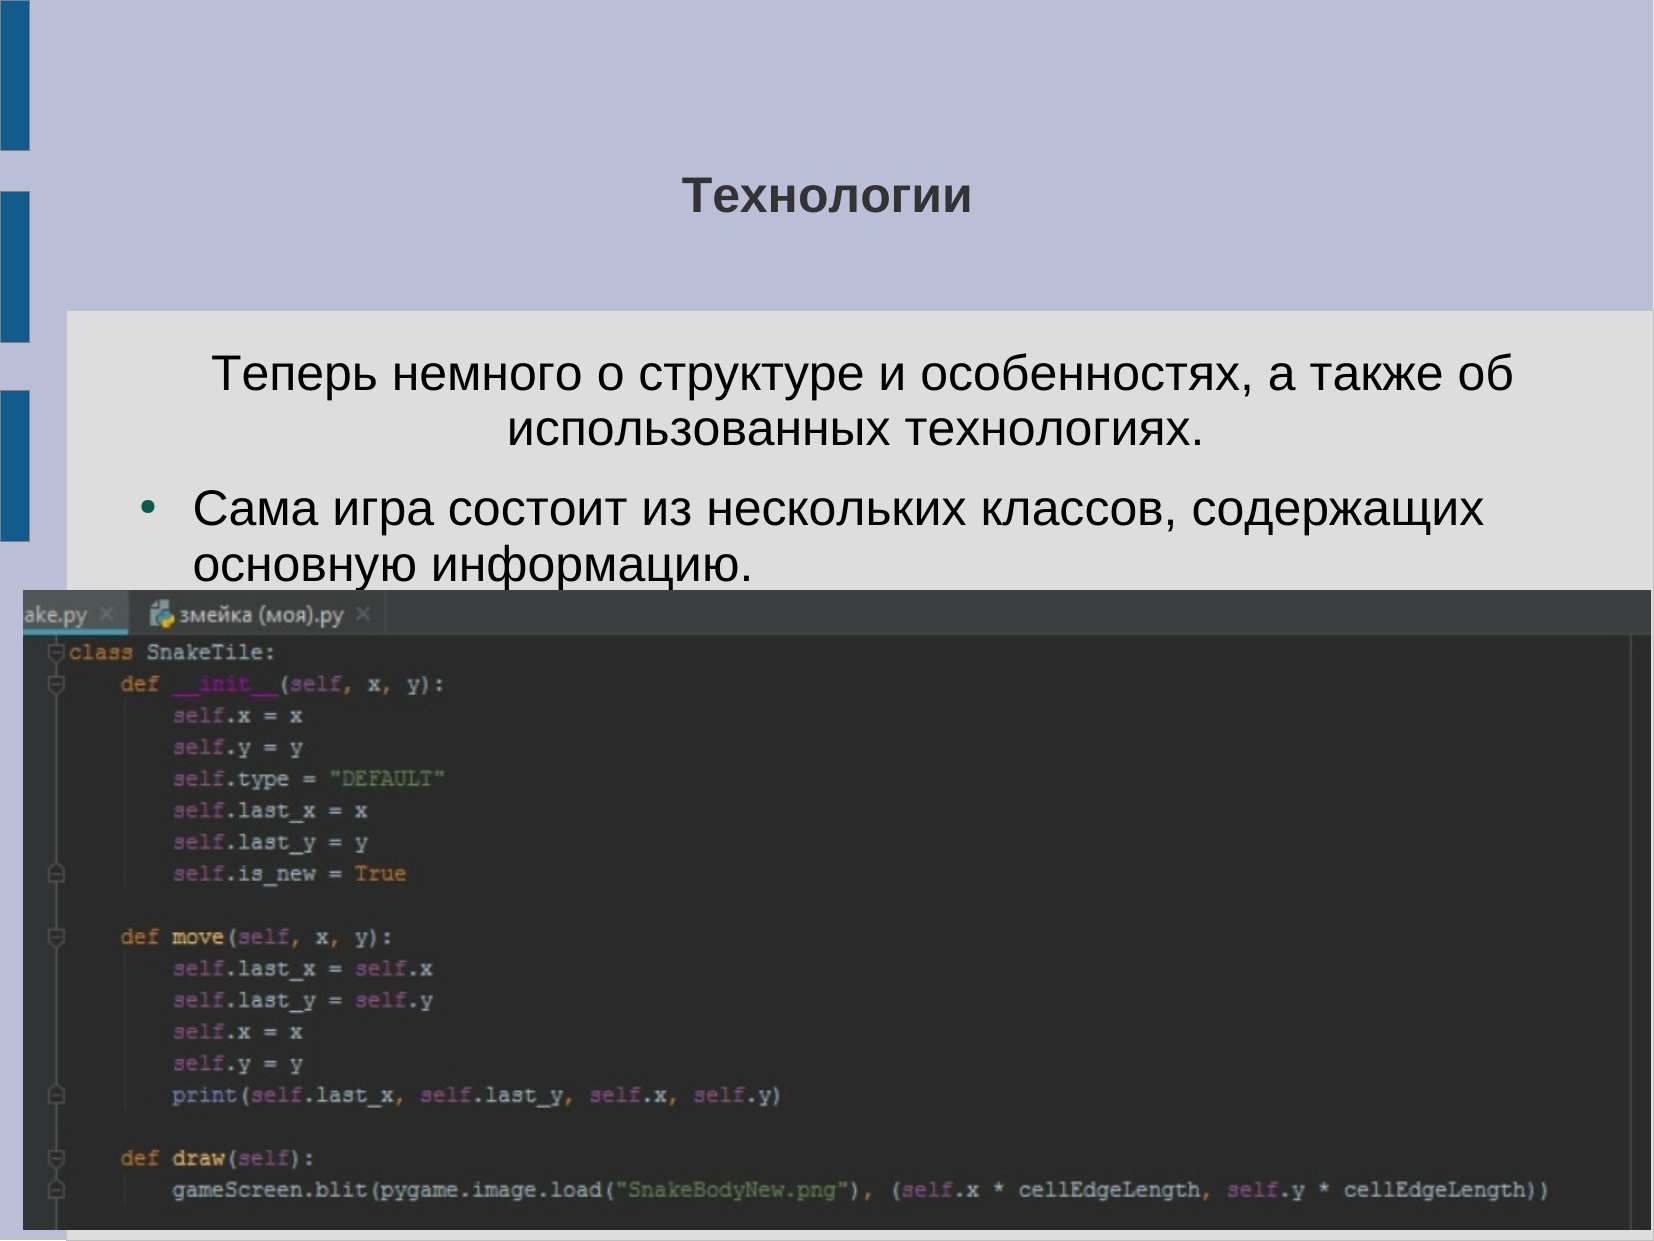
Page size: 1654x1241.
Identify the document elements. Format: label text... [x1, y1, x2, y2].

list Теперь немного о структуре и особенностях, а также об использованных технологиях. Сама игра состоит из нескольких классов, содержащих основную информацию. [121, 344, 1534, 590]
picture [23, 590, 1651, 1230]
title Технологии [121, 91, 1534, 299]
